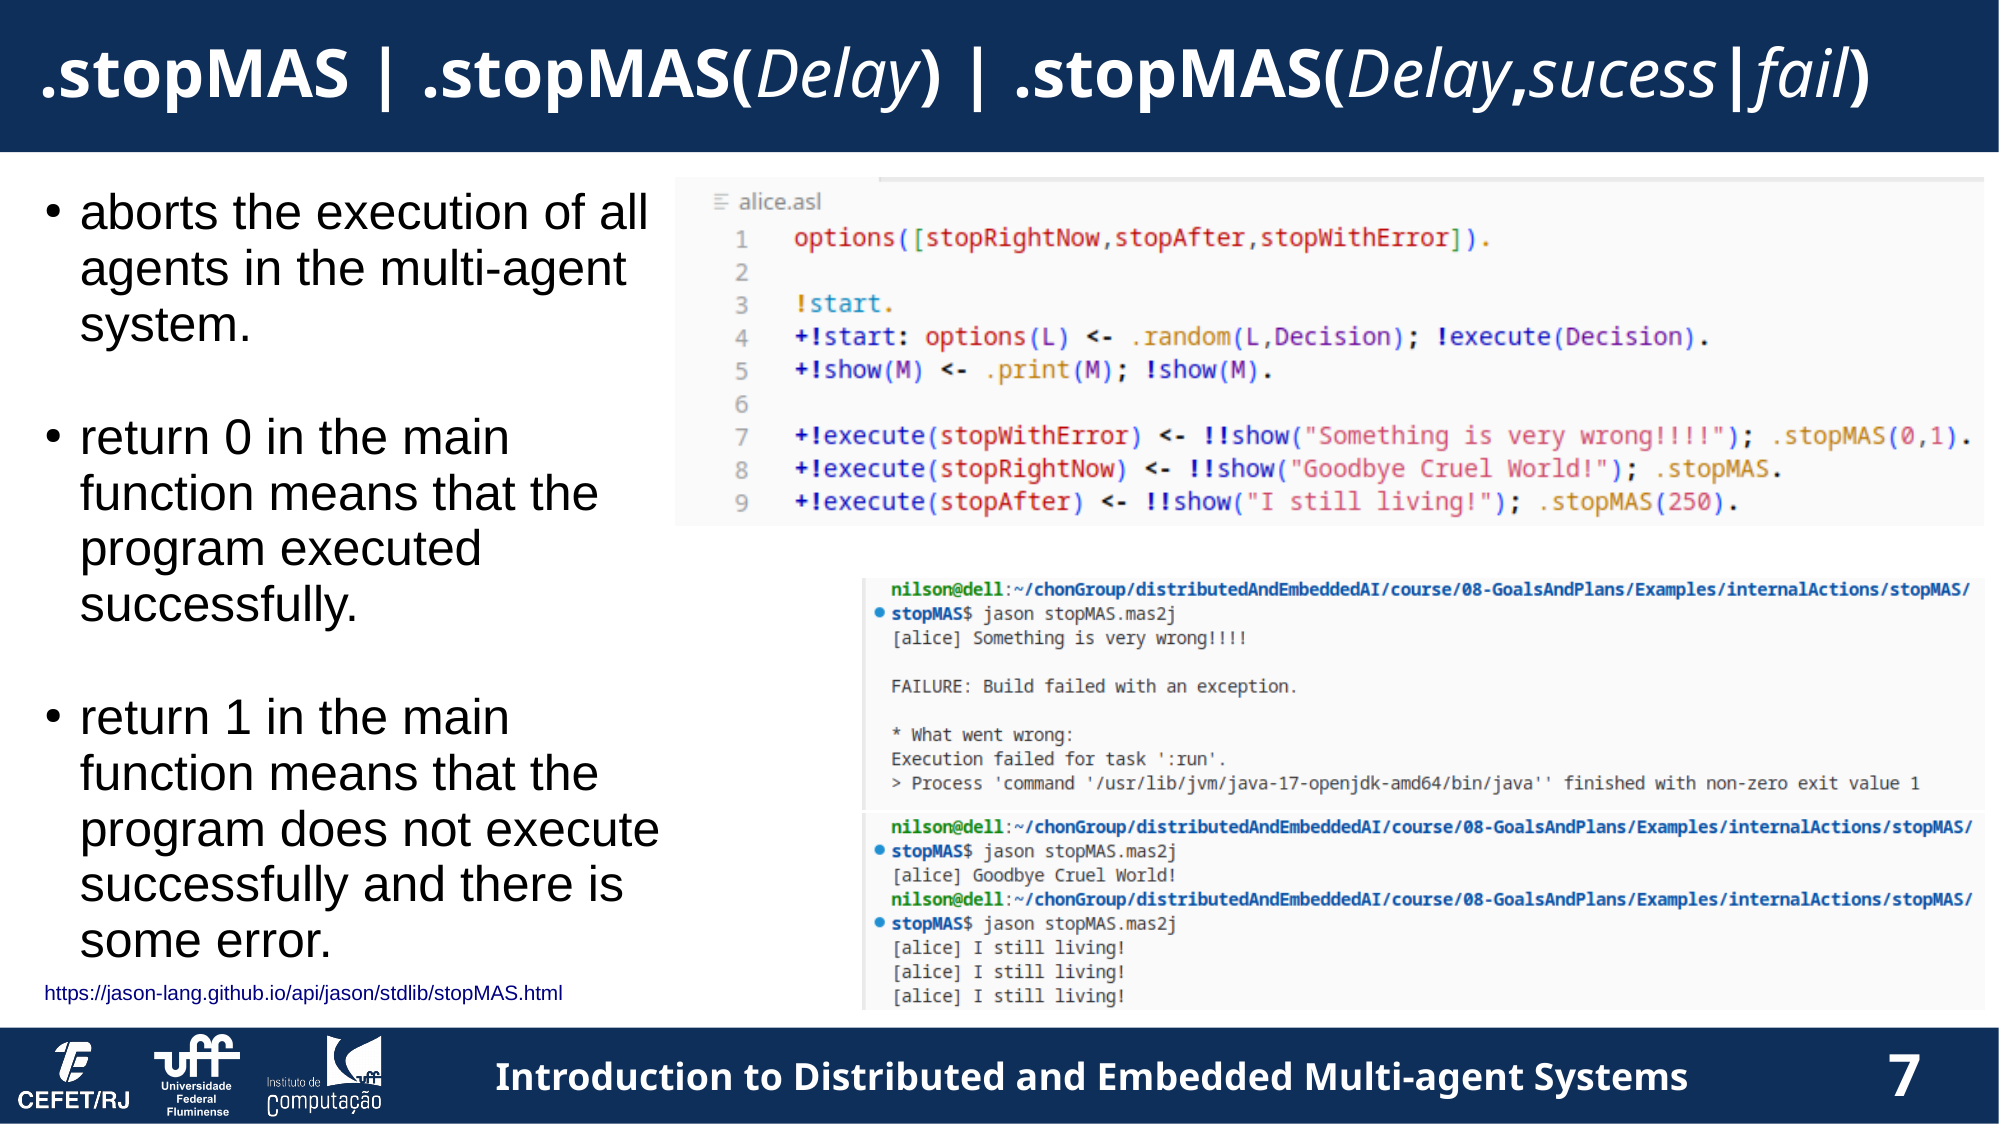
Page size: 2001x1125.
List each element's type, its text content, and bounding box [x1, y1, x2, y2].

picture [265, 1033, 383, 1117]
text_box .stopMAS | .stopMAS(Delay) | .stopMAS(Delay,sucess|fail) [25, 23, 1999, 119]
text_box https://jason-lang.github.io/api/jason/stdlib/stopMAS.html [29, 974, 919, 1026]
picture [153, 1033, 241, 1121]
picture [862, 813, 1985, 1010]
picture [675, 177, 1985, 526]
text_box aborts the execution of all agents in the multi-agent system. return 0 in the main function means that the program executed successfully. return 1 in the main function means that the program does not execute successfully and there is some error. [29, 177, 709, 974]
picture [18, 1021, 129, 1125]
picture [862, 578, 1985, 810]
